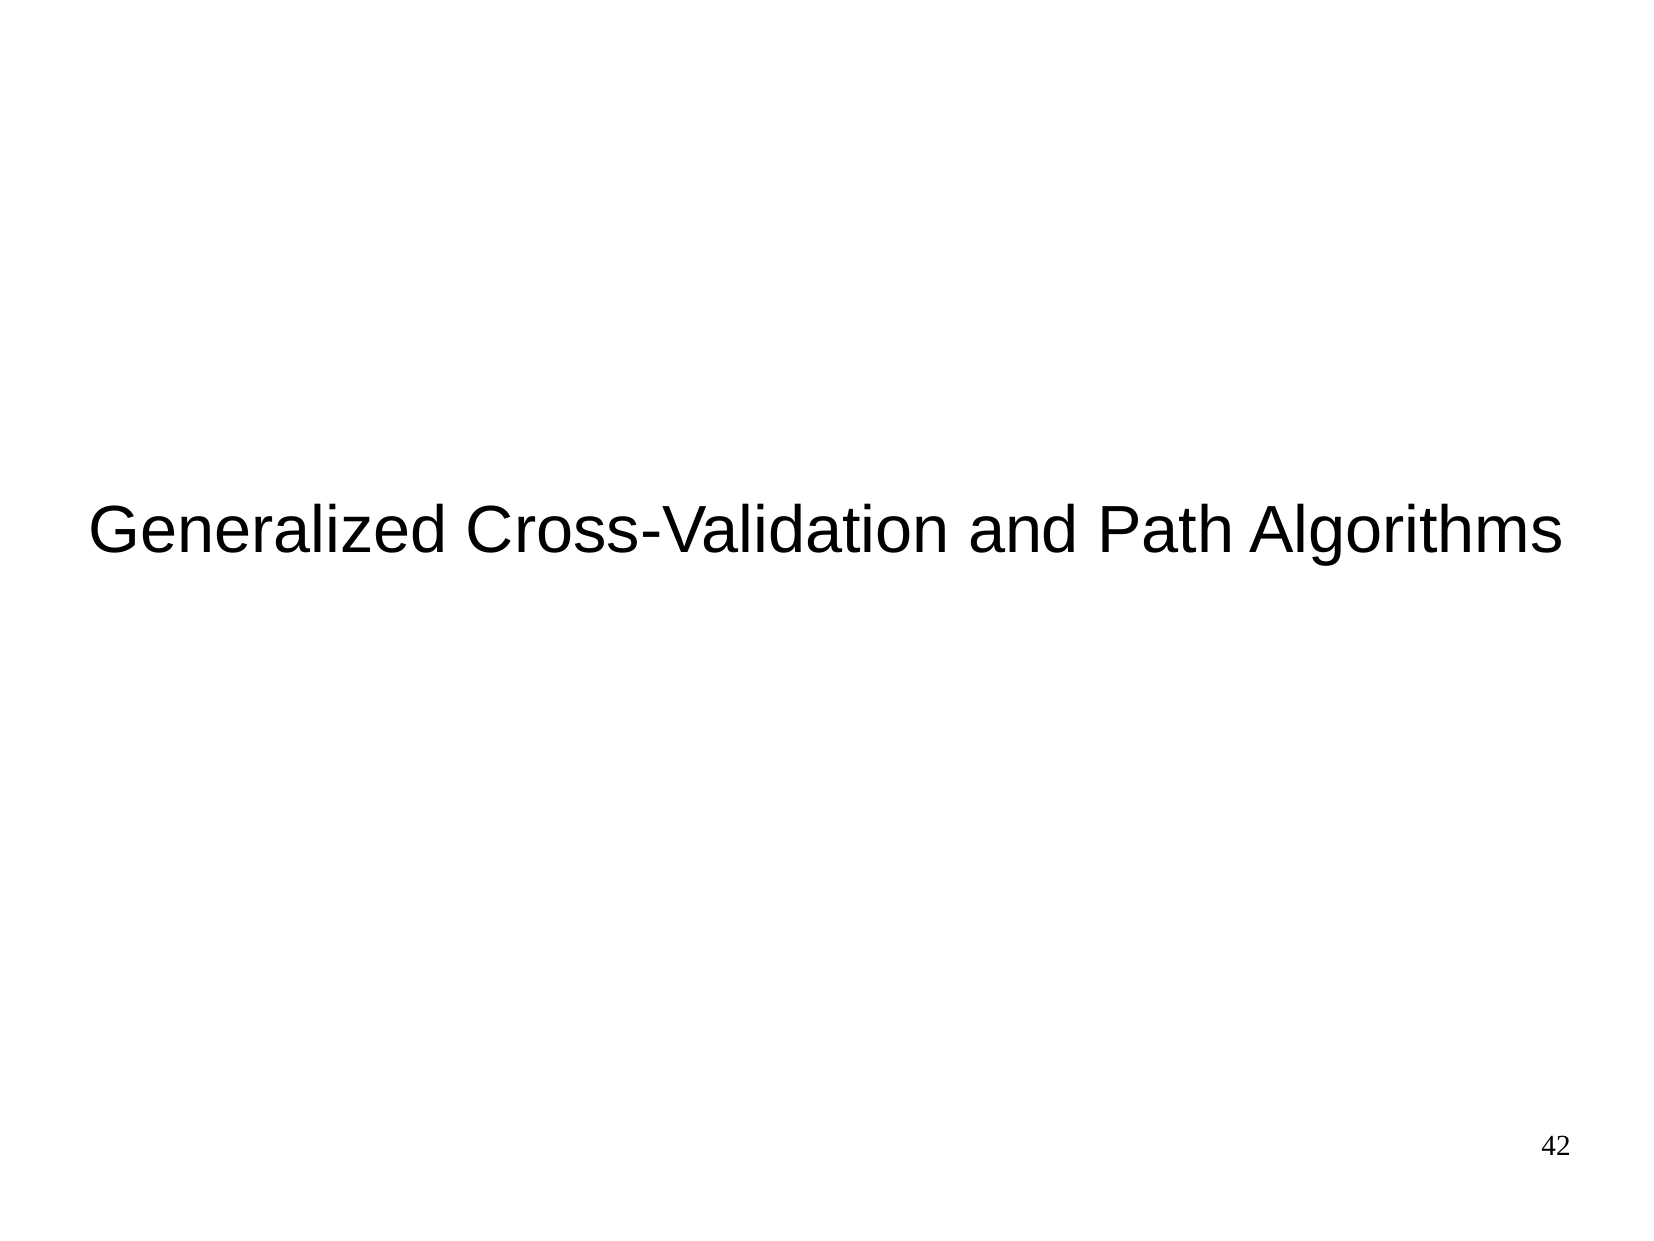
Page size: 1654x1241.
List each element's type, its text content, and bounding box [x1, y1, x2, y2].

subtitle Generalized Cross-Validation and Path Algorithms [82, 49, 1571, 1010]
